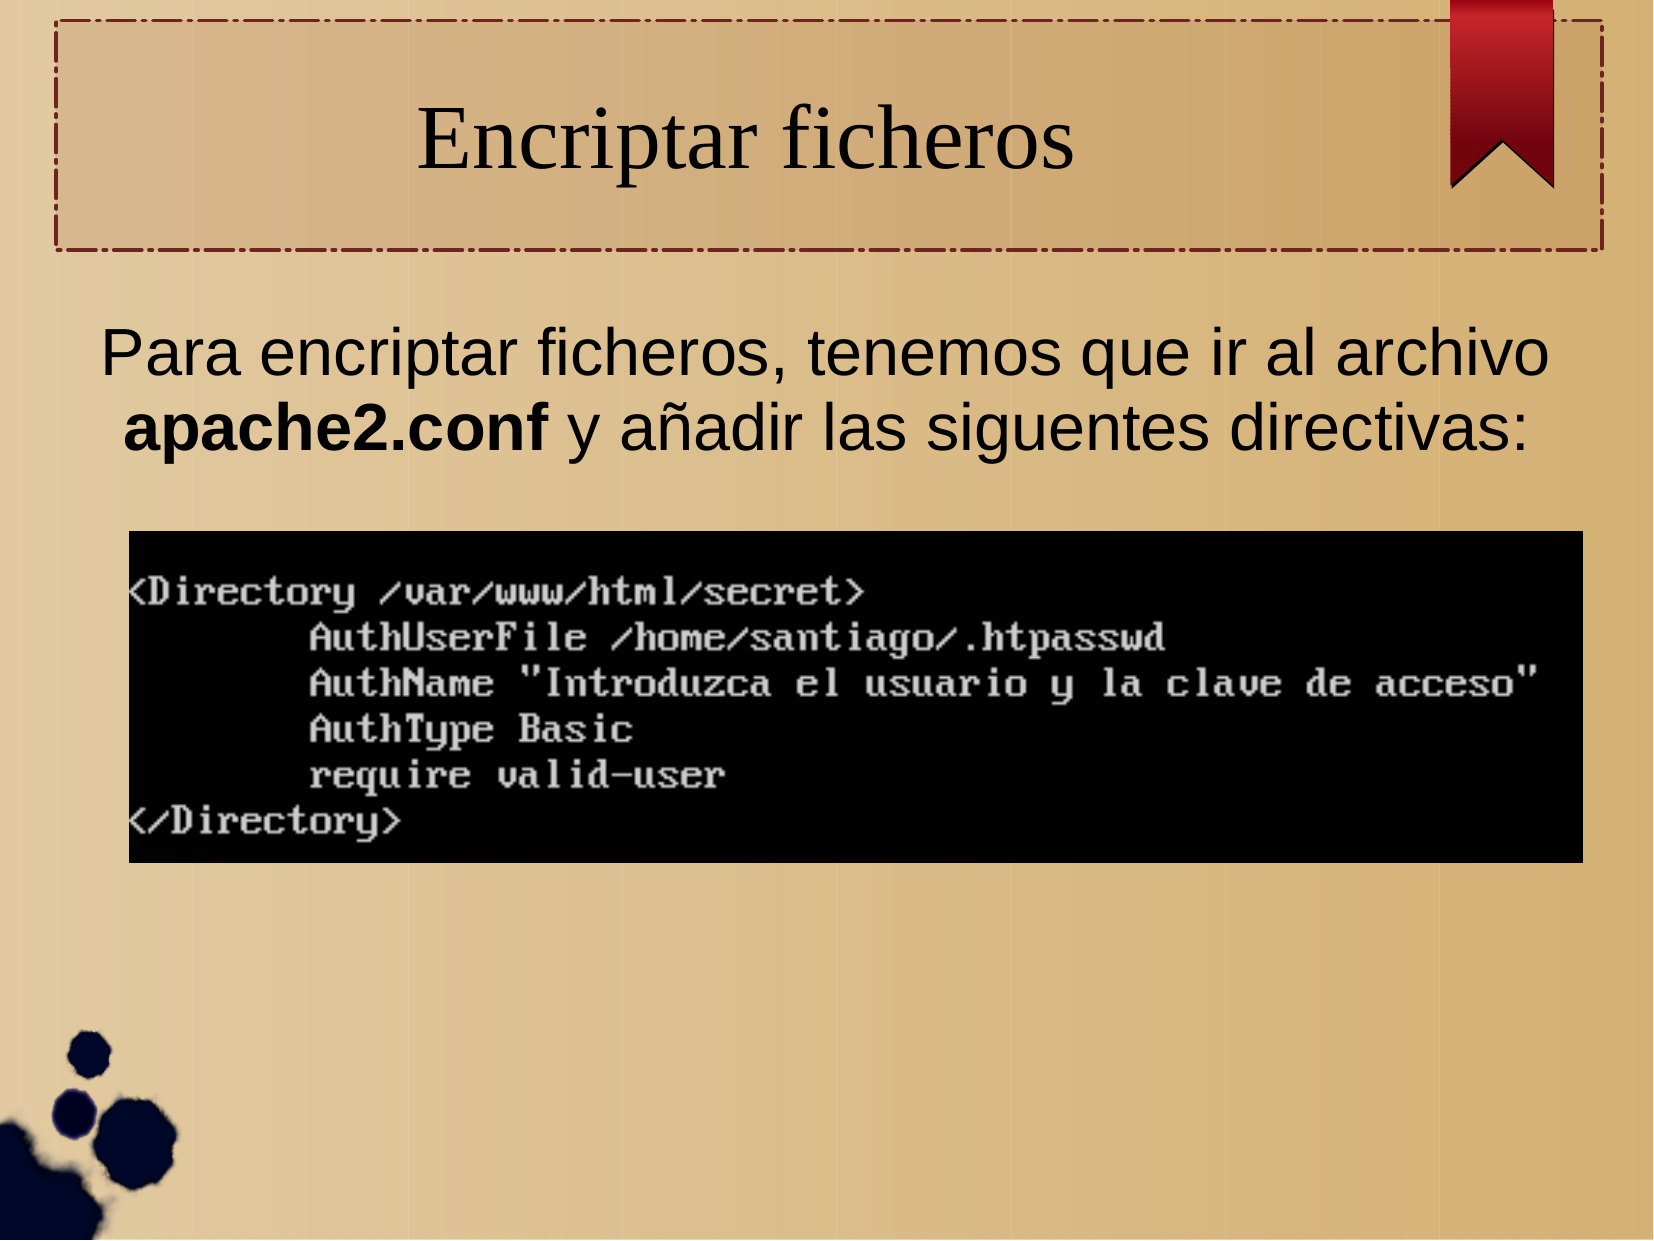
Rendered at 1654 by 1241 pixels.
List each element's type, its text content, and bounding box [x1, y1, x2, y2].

picture [129, 531, 1583, 863]
subtitle Para encriptar ficheros, tenemos que ir al archivo apache2.conf y añadir las siguentes directivas: [82, 299, 1571, 556]
title Encriptar ficheros [82, 47, 1412, 229]
